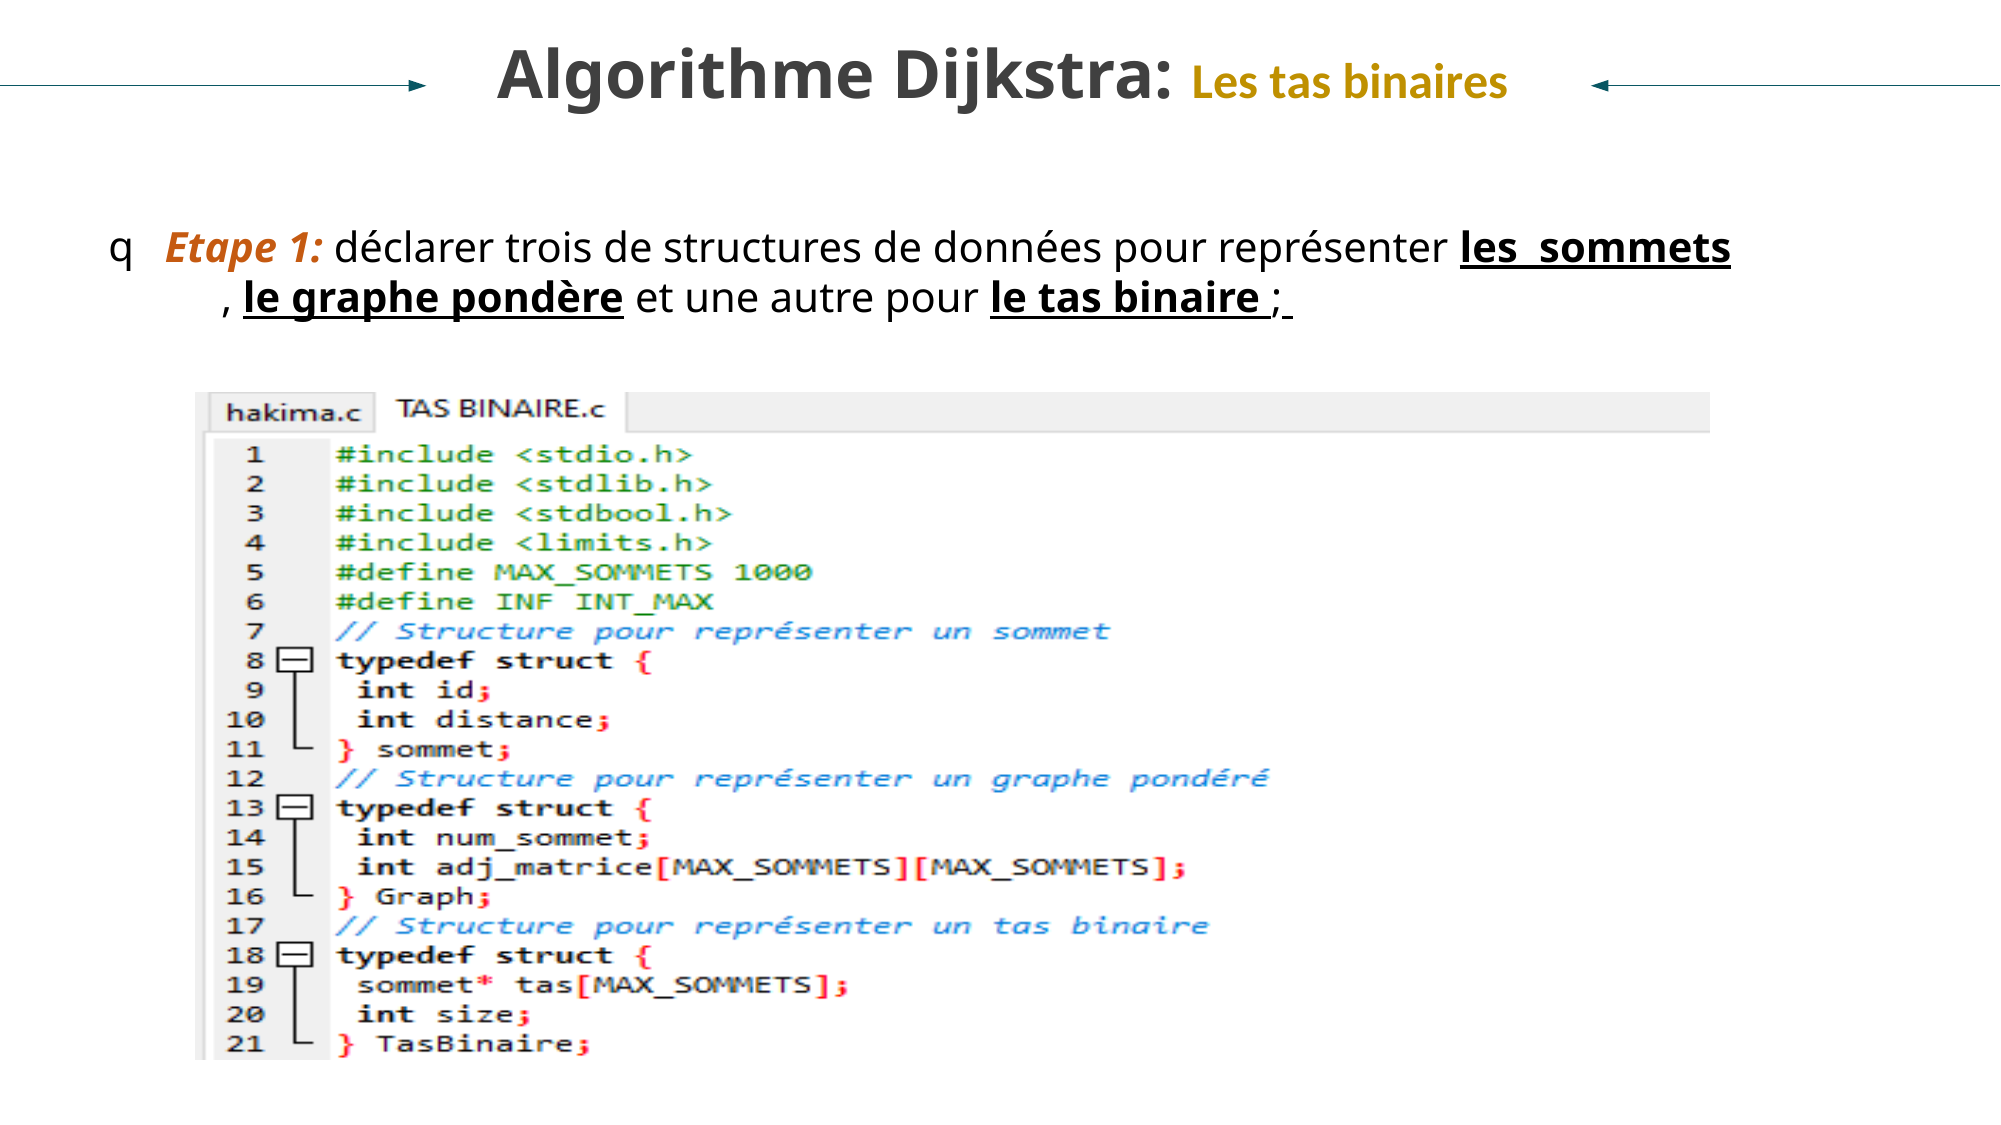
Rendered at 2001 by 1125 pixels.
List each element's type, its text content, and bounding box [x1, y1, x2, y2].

text_box Algorithme Dijkstra: Les tas binaires [267, 41, 1750, 115]
text_box Etape 1: déclarer trois de structures de données pour représenter les sommets , le graphe pondère et une autre pour le tas binaire ; [93, 213, 1750, 330]
picture [195, 392, 1710, 1060]
